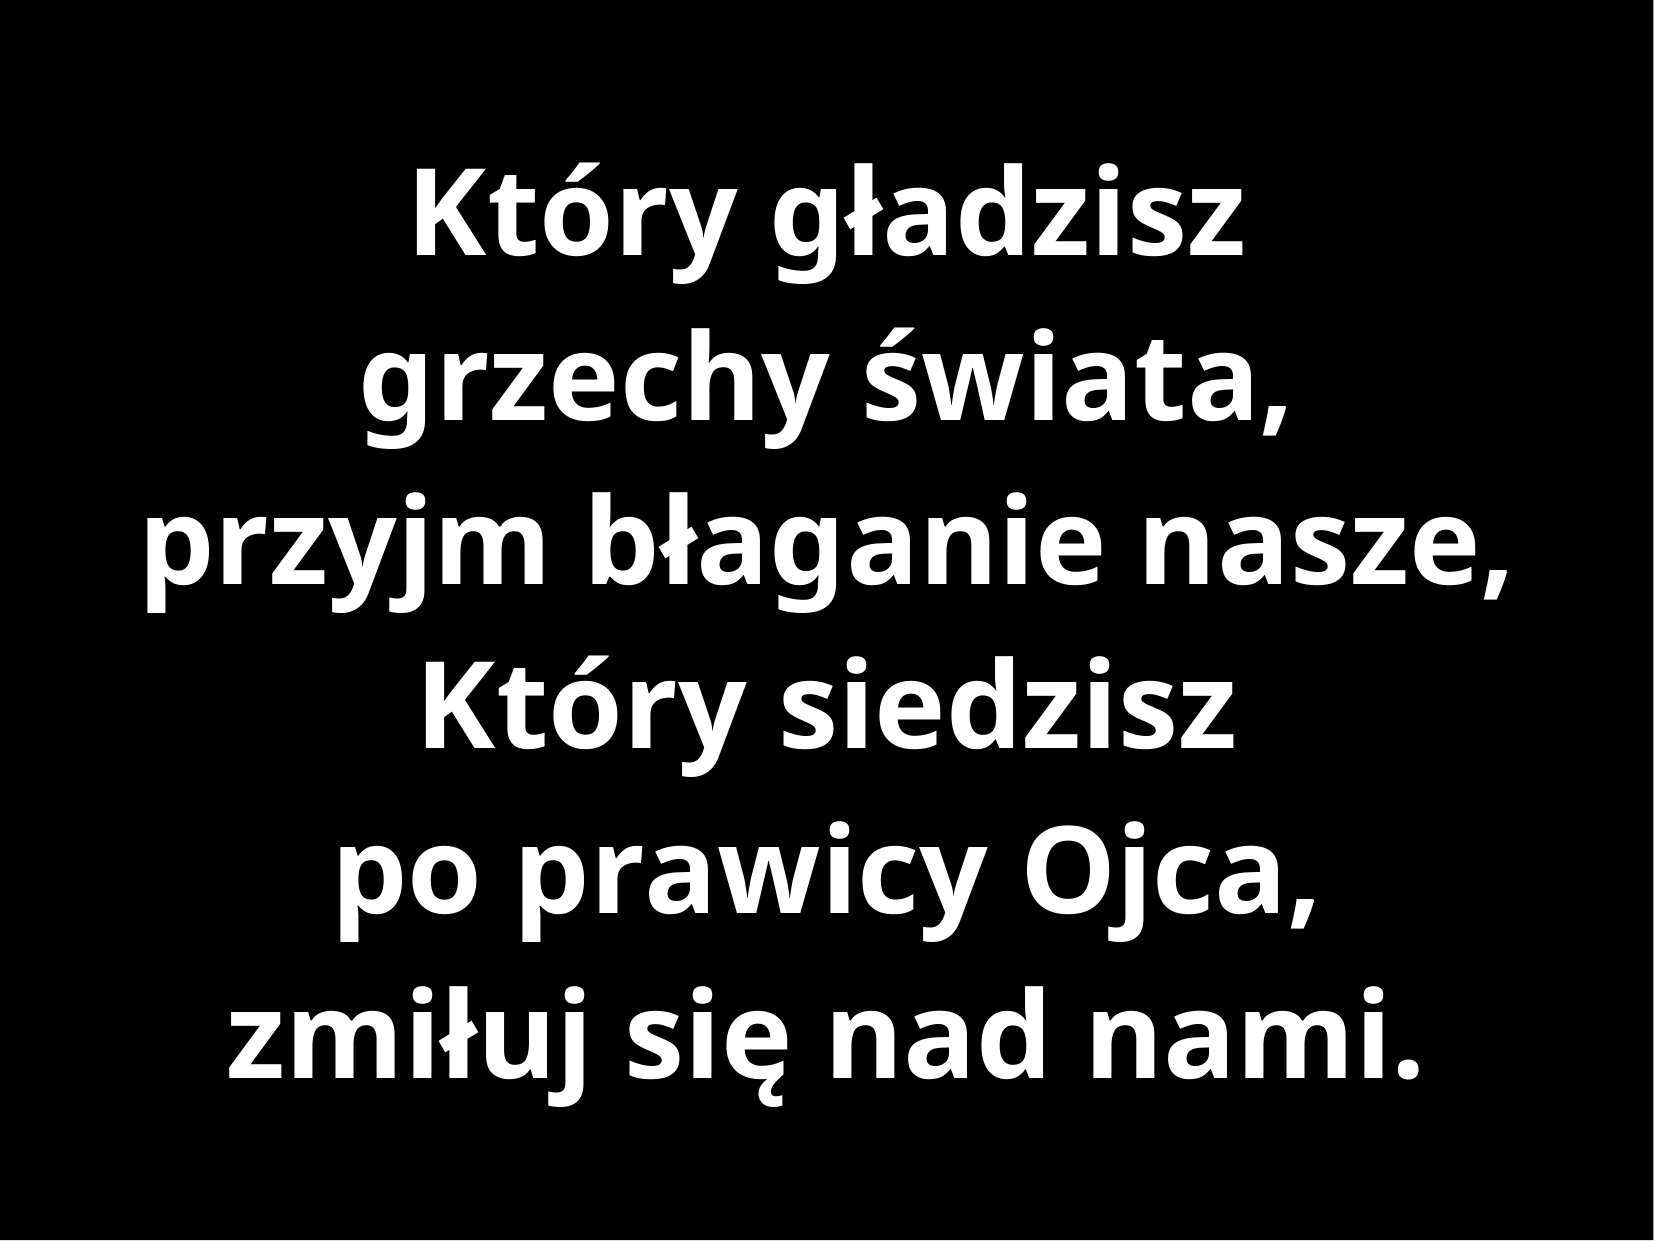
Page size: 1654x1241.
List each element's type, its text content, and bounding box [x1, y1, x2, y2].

title Który gładzisz grzechy świata, przyjm błaganie nasze, Który siedzisz po prawicy Ojca, zmiłuj się nad nami. [0, 0, 1654, 1241]
